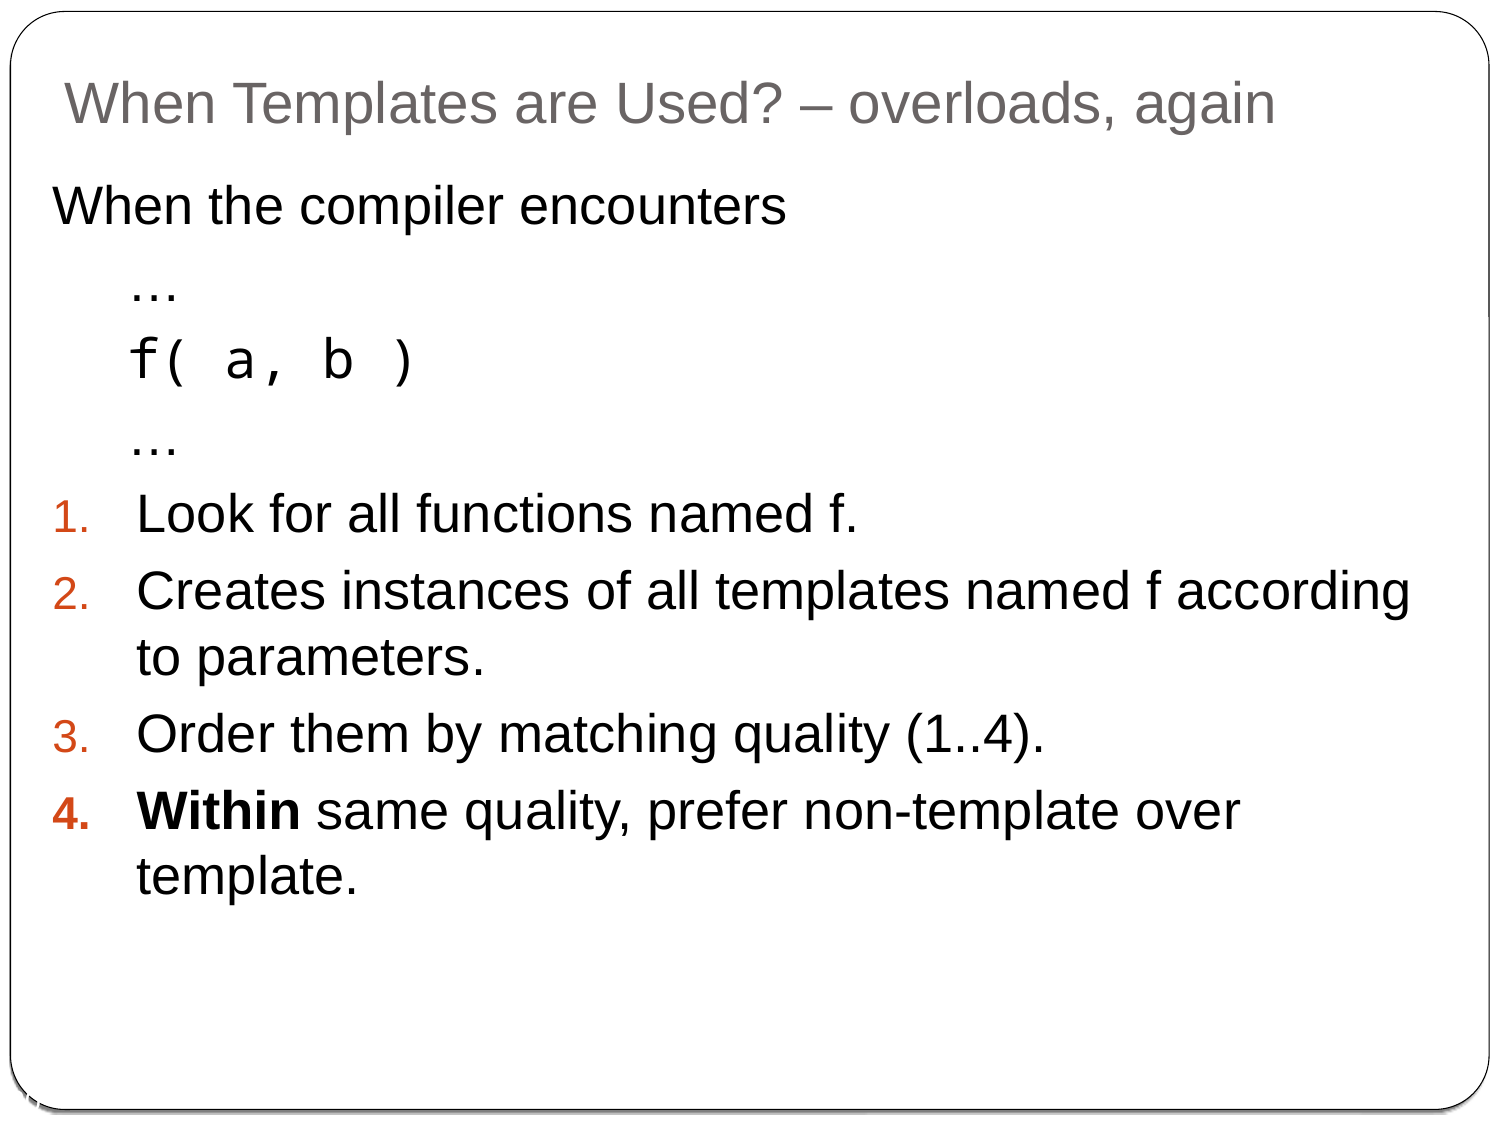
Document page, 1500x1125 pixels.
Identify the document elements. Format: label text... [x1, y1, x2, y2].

slide_number <number> [0, 1074, 50, 1125]
list When the compiler encounters … f( a, b ) … Look for all functions named f. Creates instances of all templates named f according to parameters. Order them by matching quality (1..4). Within same quality, prefer non-template over template. [37, 162, 1463, 1088]
title When Templates are Used? – overloads, again [50, 45, 1450, 150]
